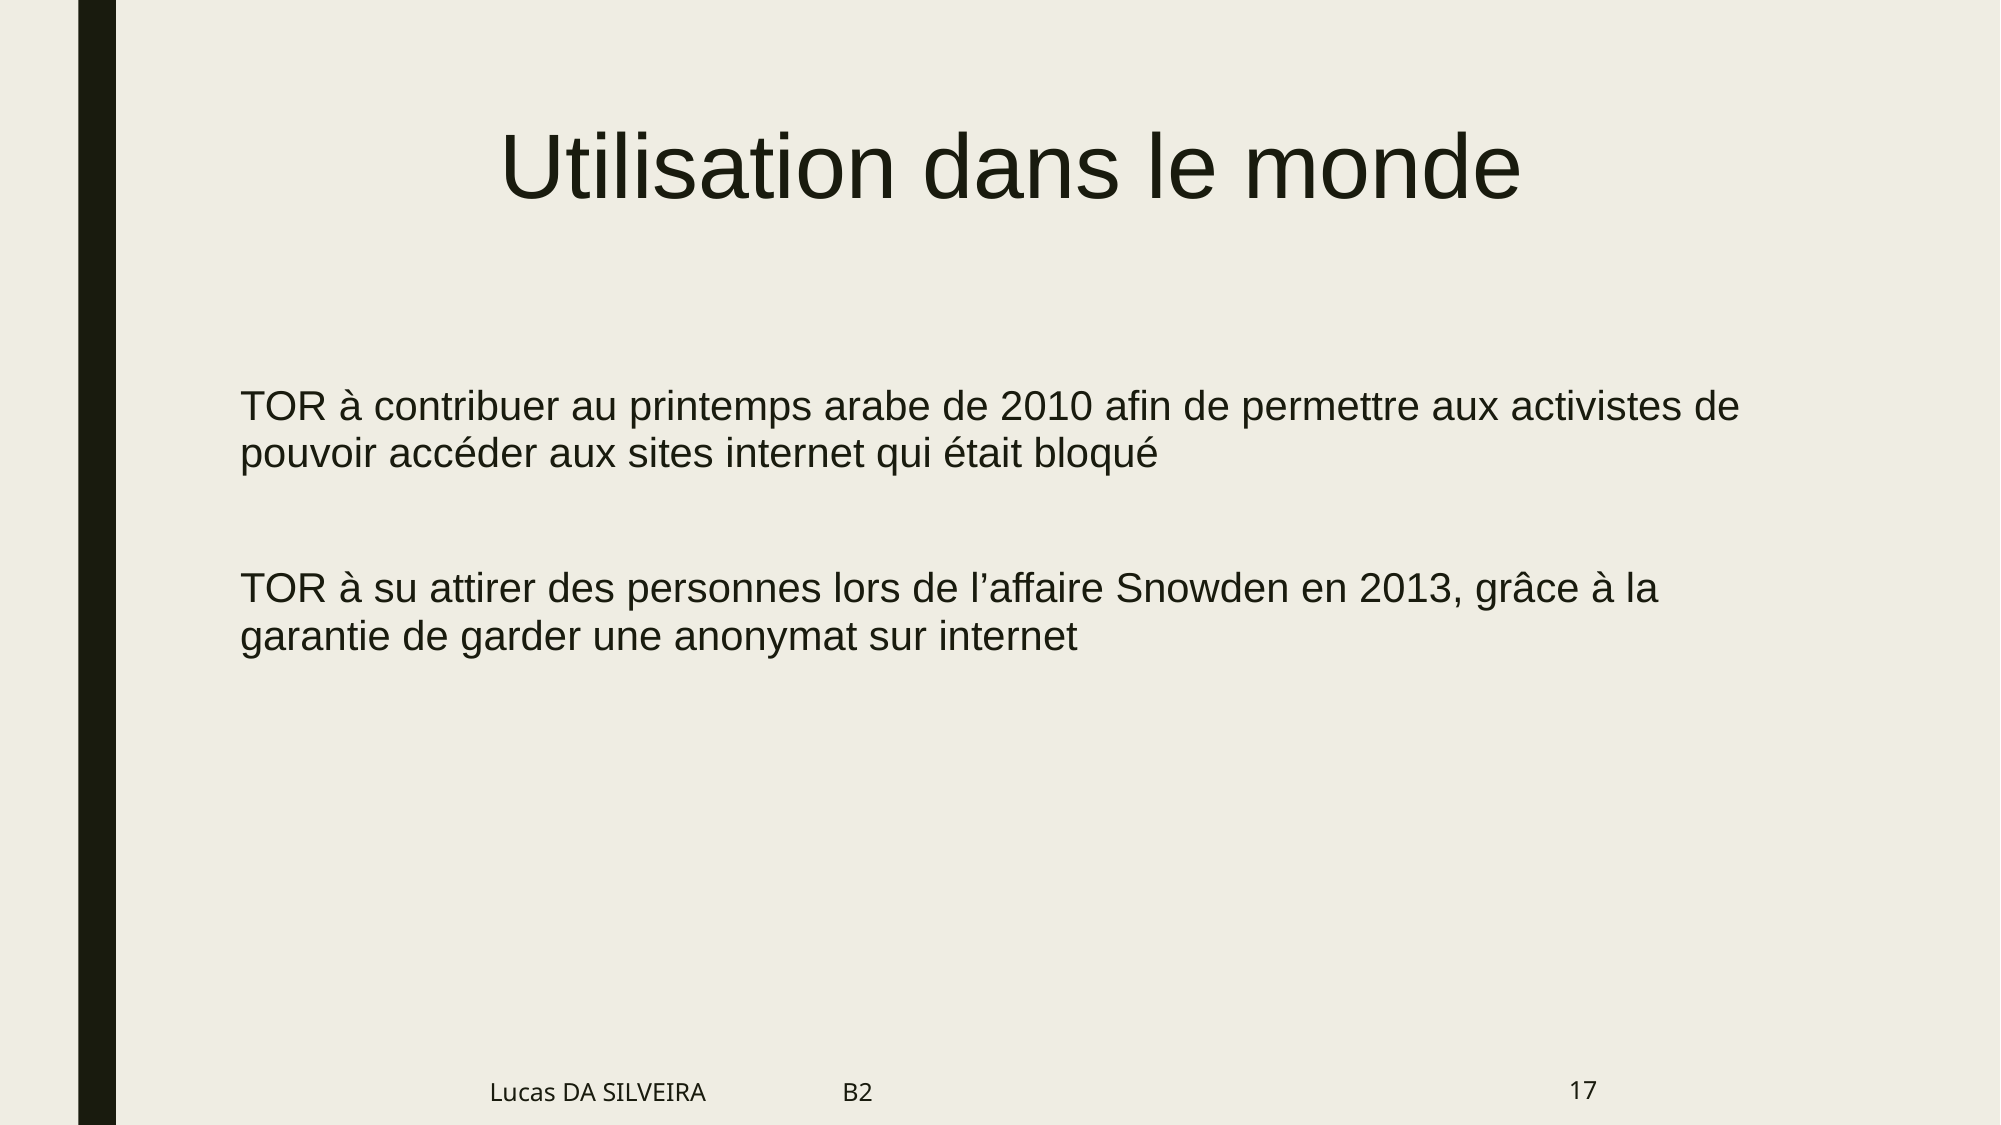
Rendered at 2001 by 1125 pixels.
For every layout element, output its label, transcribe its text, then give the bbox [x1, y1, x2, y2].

list TOR à contribuer au printemps arabe de 2010 afin de permettre aux activistes de pouvoir accéder aux sites internet qui était bloqué TOR à su attirer des personnes lors de l’affaire Snowden en 2013, grâce à la garantie de garder une anonymat sur internet [225, 375, 1801, 963]
text_box [1553, 1058, 1816, 1125]
title Utilisation dans le monde [225, 112, 1801, 357]
text_box Lucas DA SILVEIRA B2 [474, 1058, 1506, 1125]
